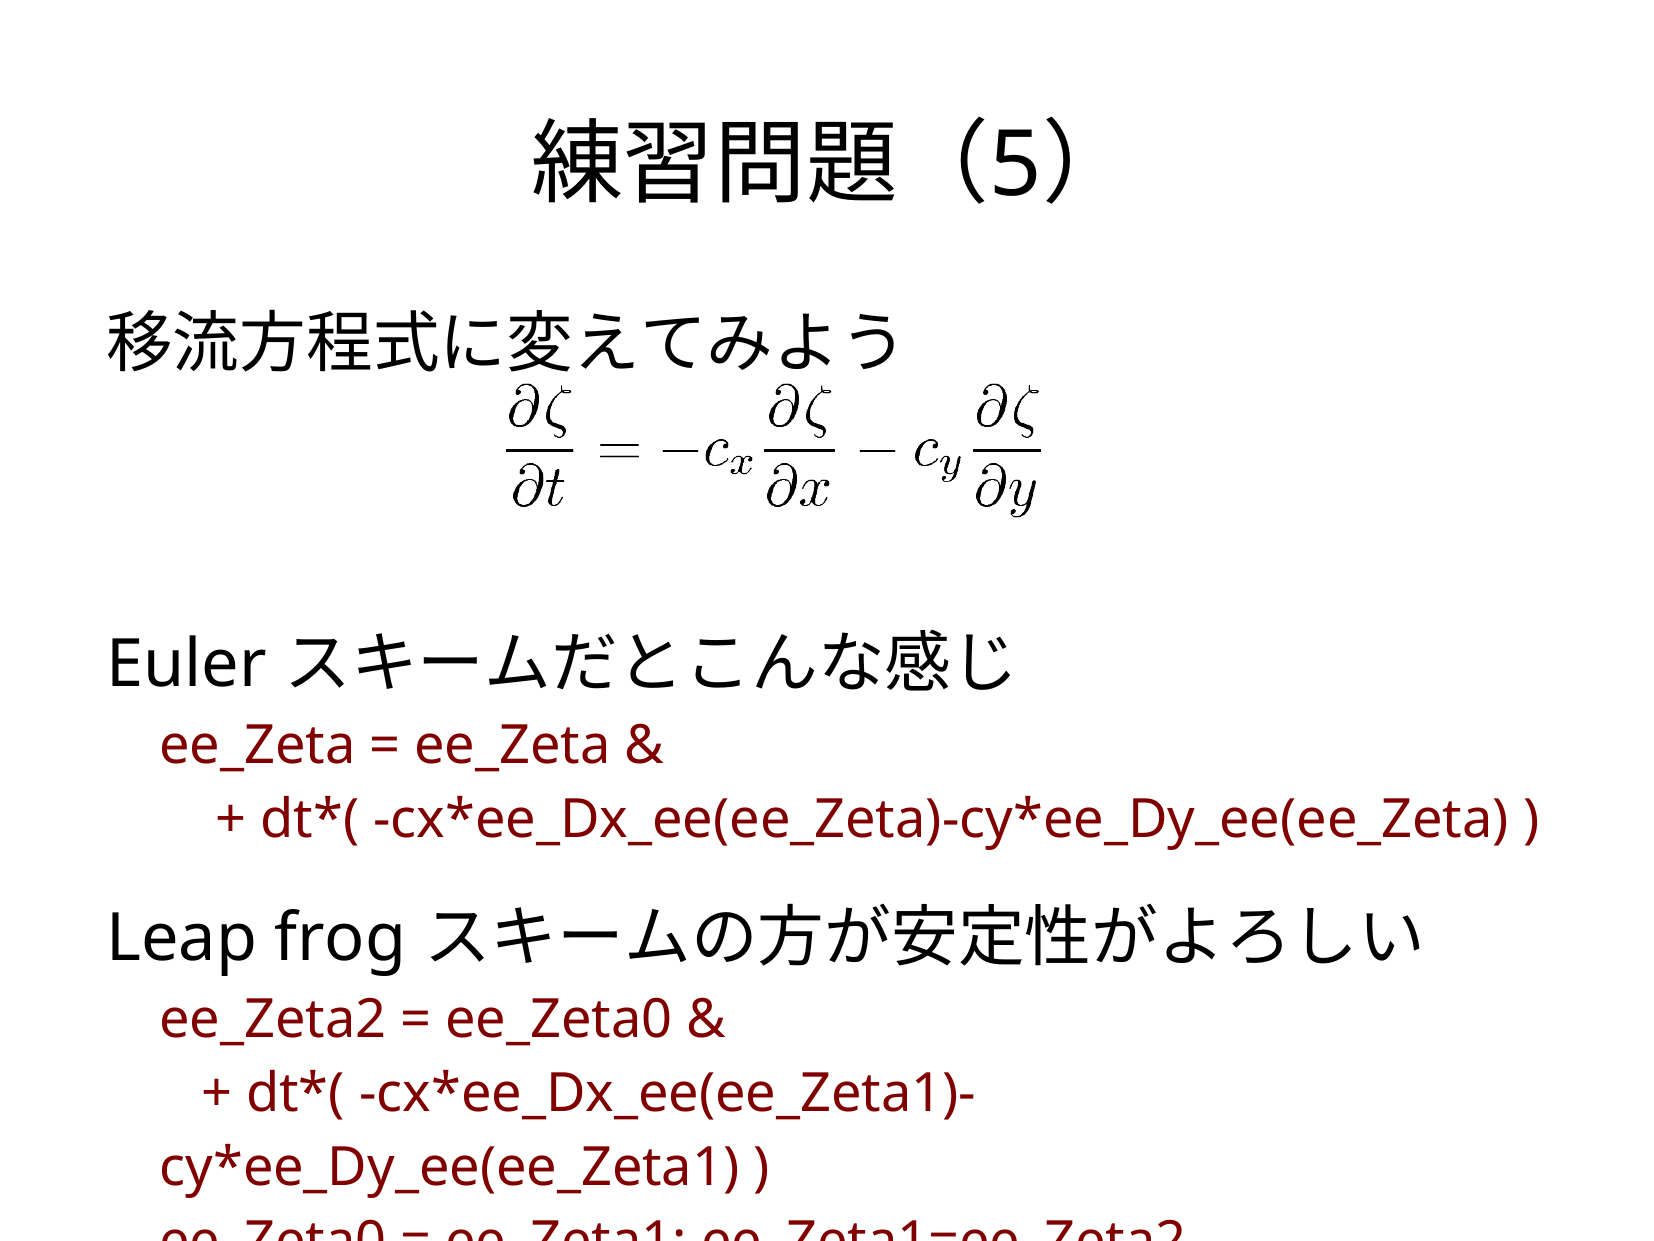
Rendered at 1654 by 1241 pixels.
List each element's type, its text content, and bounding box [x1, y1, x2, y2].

title 練習問題（5） [88, 59, 1577, 252]
list 移流方程式に変えてみよう Euler スキームだとこんな感じ ee_Zeta = ee_Zeta & + dt*( -cx*ee_Dx_ee(ee_Zeta)-cy*ee_Dy_ee(ee_Zeta) ) Leap frog スキームの方が安定性がよろしい ee_Zeta2 = ee_Zeta0 & + dt*( -cx*ee_Dx_ee(ee_Zeta1)-cy*ee_Dy_ee(ee_Zeta1) ) ee_Zeta0 = ee_Zeta1; ee_Zeta1=ee_Zeta2 [88, 288, 1577, 1111]
picture [501, 379, 1050, 520]
